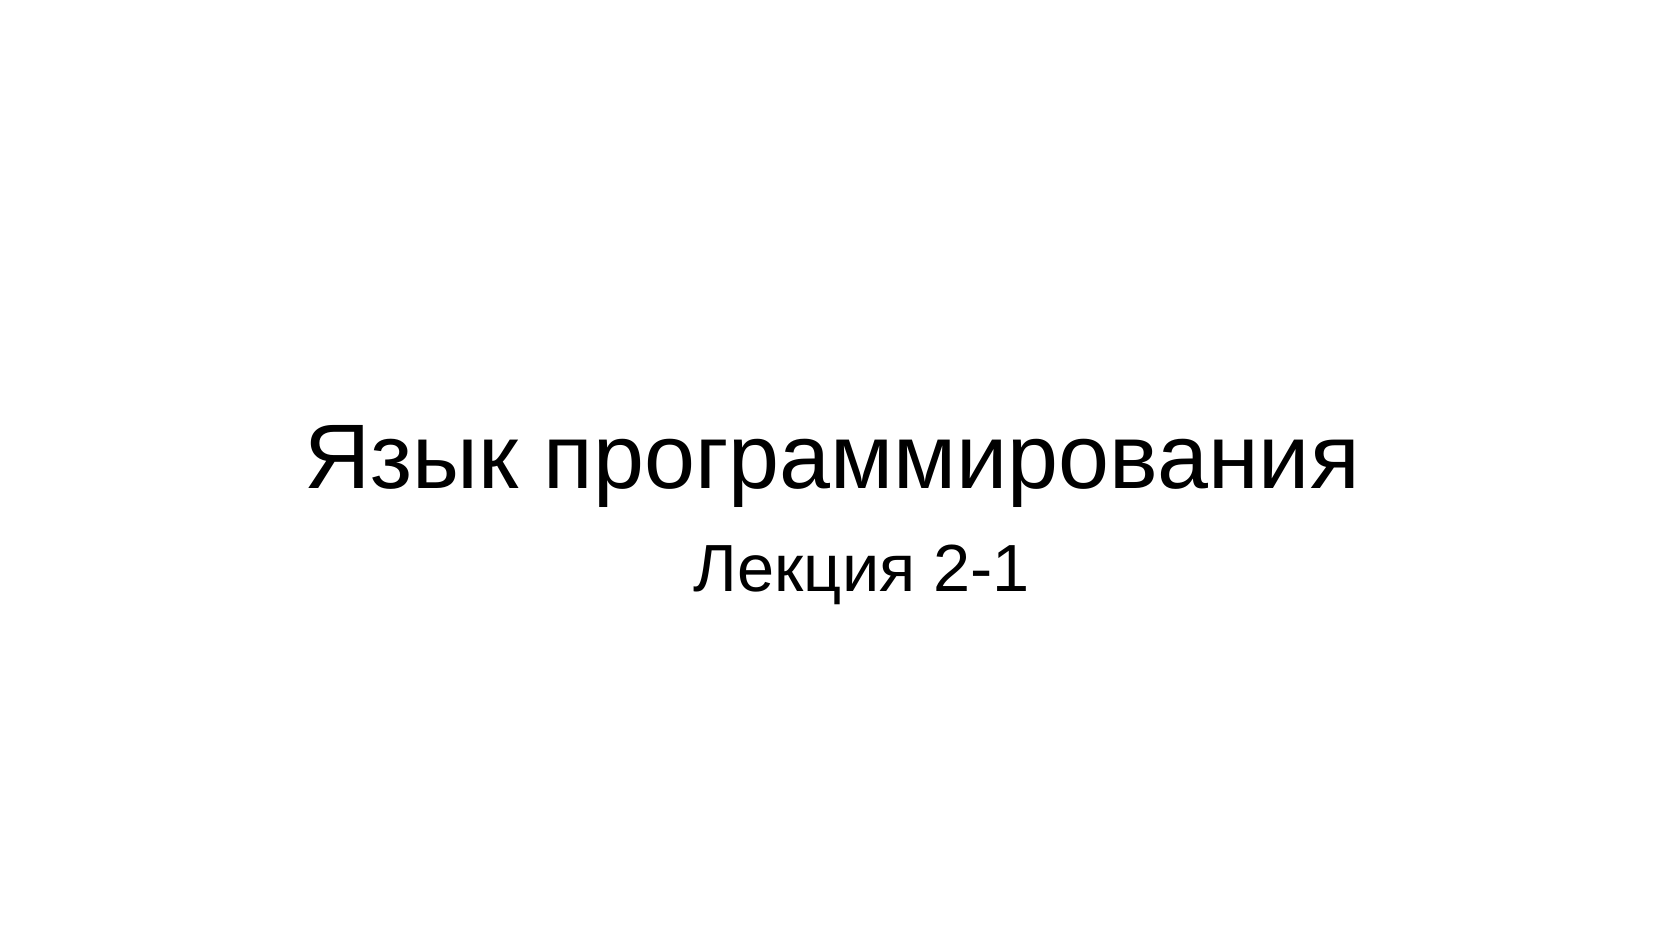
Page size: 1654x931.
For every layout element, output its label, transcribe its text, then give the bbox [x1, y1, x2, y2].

list Лекция 2-1 [82, 531, 1571, 758]
title Язык программирования [88, 354, 1577, 560]
